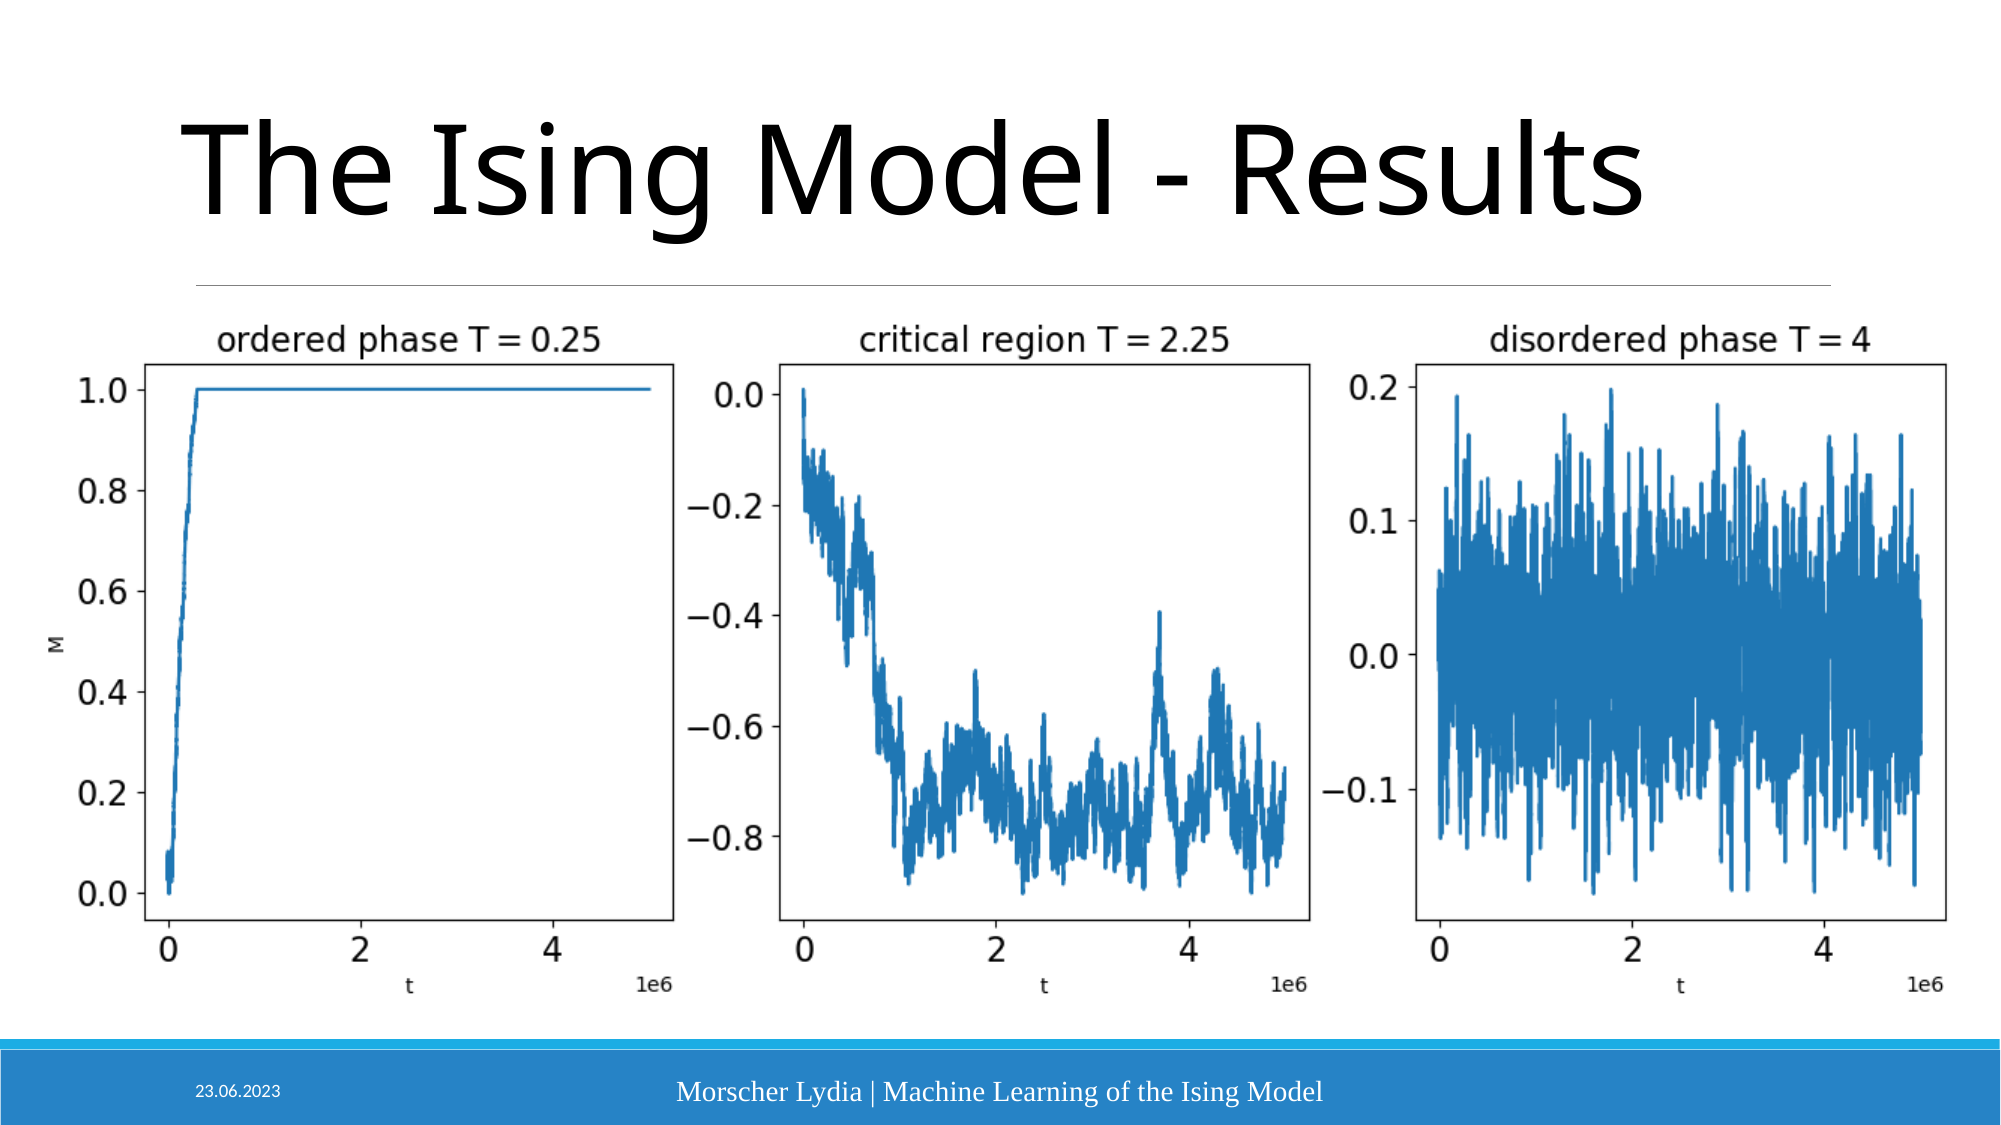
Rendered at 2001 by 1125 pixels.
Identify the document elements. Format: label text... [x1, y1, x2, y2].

title The Ising Model - Results [180, 47, 1831, 285]
picture [32, 307, 1959, 1013]
